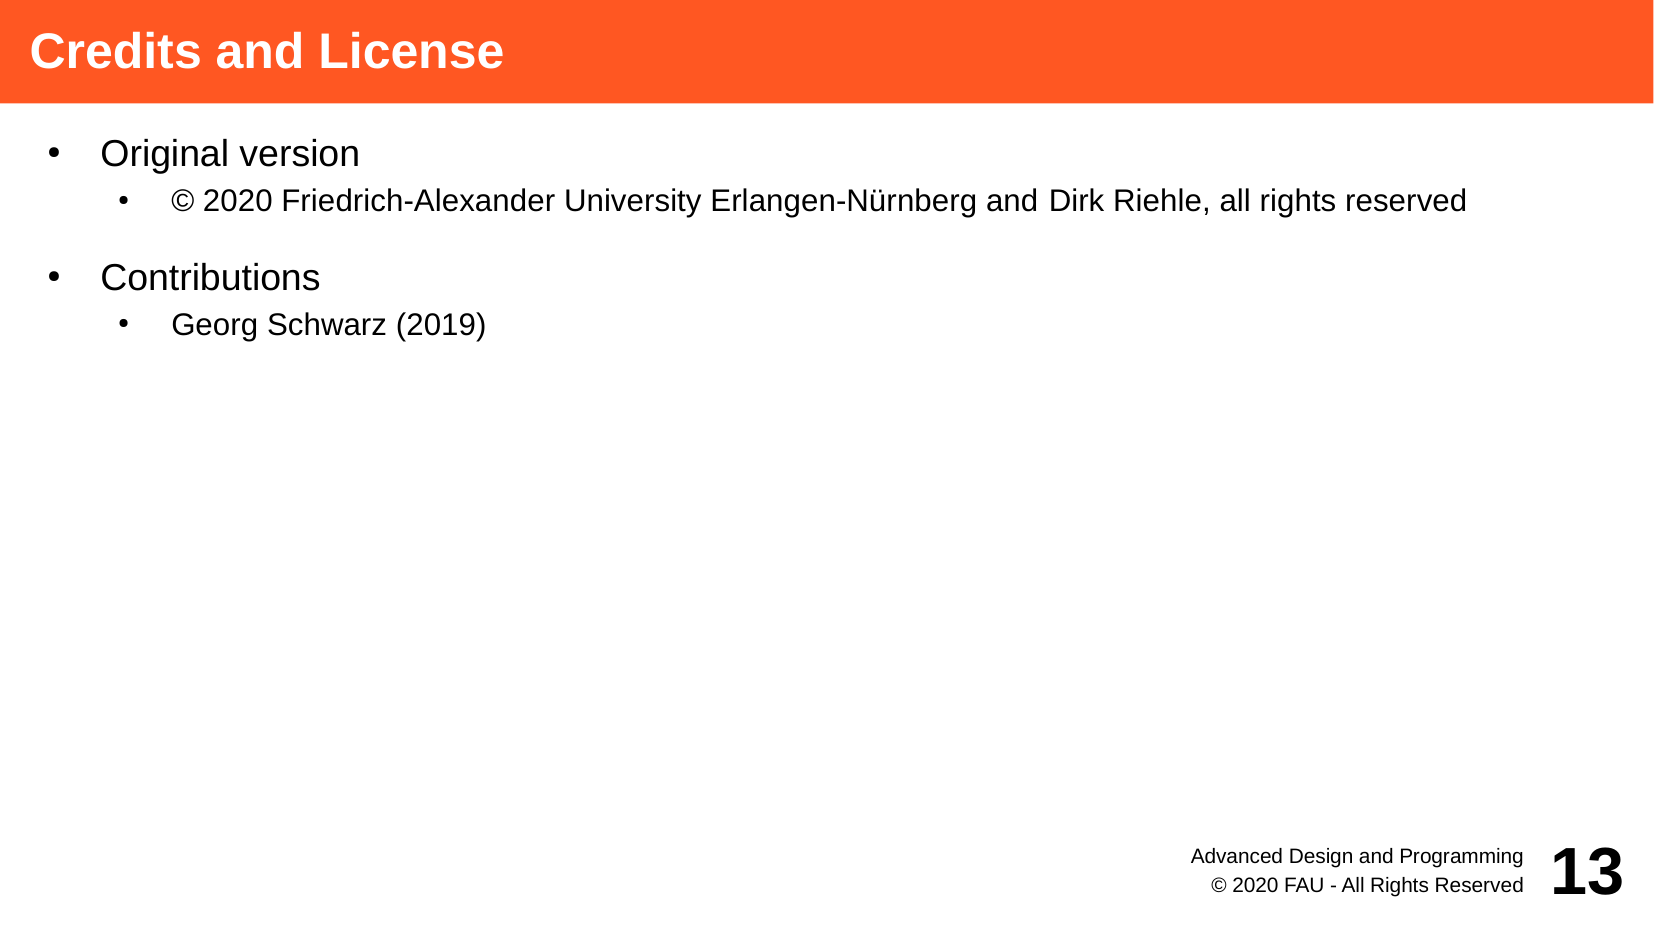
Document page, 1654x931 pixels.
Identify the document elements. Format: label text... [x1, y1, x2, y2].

list Original version © 2020 Friedrich-Alexander University Erlangen-Nürnberg and Dirk Riehle, all rights reserved Contributions Georg Schwarz (2019) [29, 132, 1625, 813]
title Credits and License [0, 0, 1654, 104]
